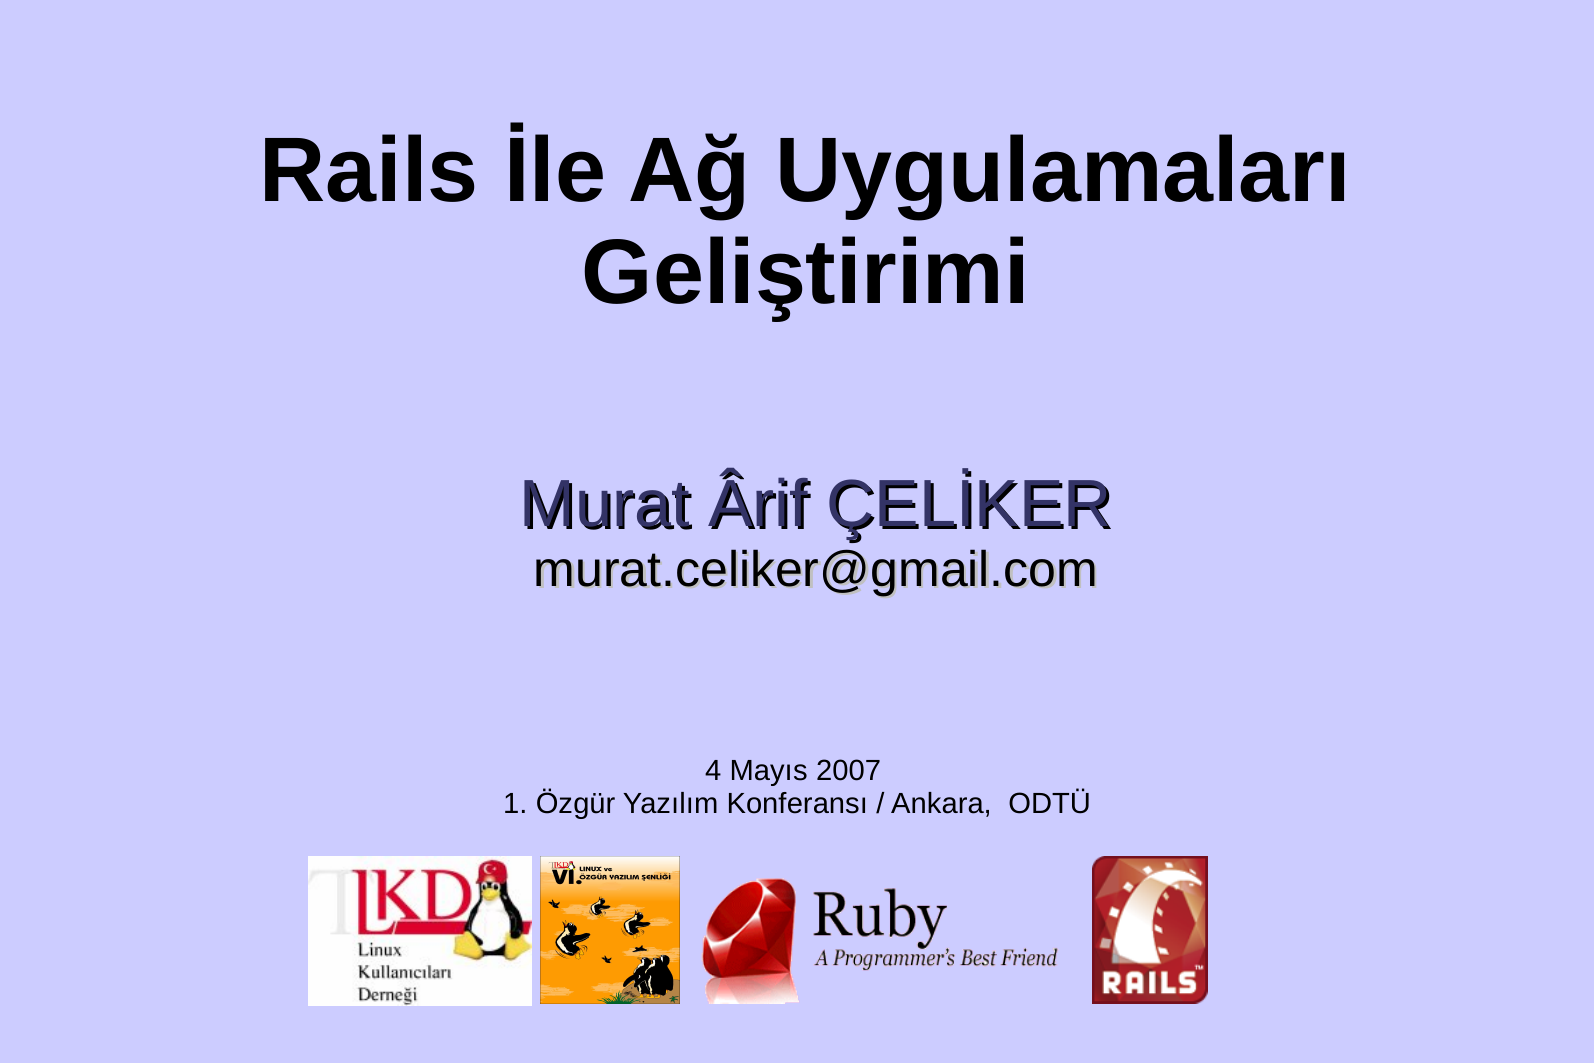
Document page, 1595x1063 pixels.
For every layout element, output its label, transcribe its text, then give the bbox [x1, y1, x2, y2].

text_box 4 Mayıs 2007 1. Özgür Yazılım Konferansı / Ankara, ODTÜ [413, 746, 1182, 830]
subtitle Murat Ârif ÇELİKER murat.celiker@gmail.com [465, 442, 1132, 621]
title Rails İle Ağ Uygulamaları Geliştirimi [88, 113, 1524, 328]
picture [540, 856, 680, 1004]
picture [308, 856, 532, 1006]
picture [1092, 856, 1208, 1004]
picture [690, 856, 1075, 1004]
